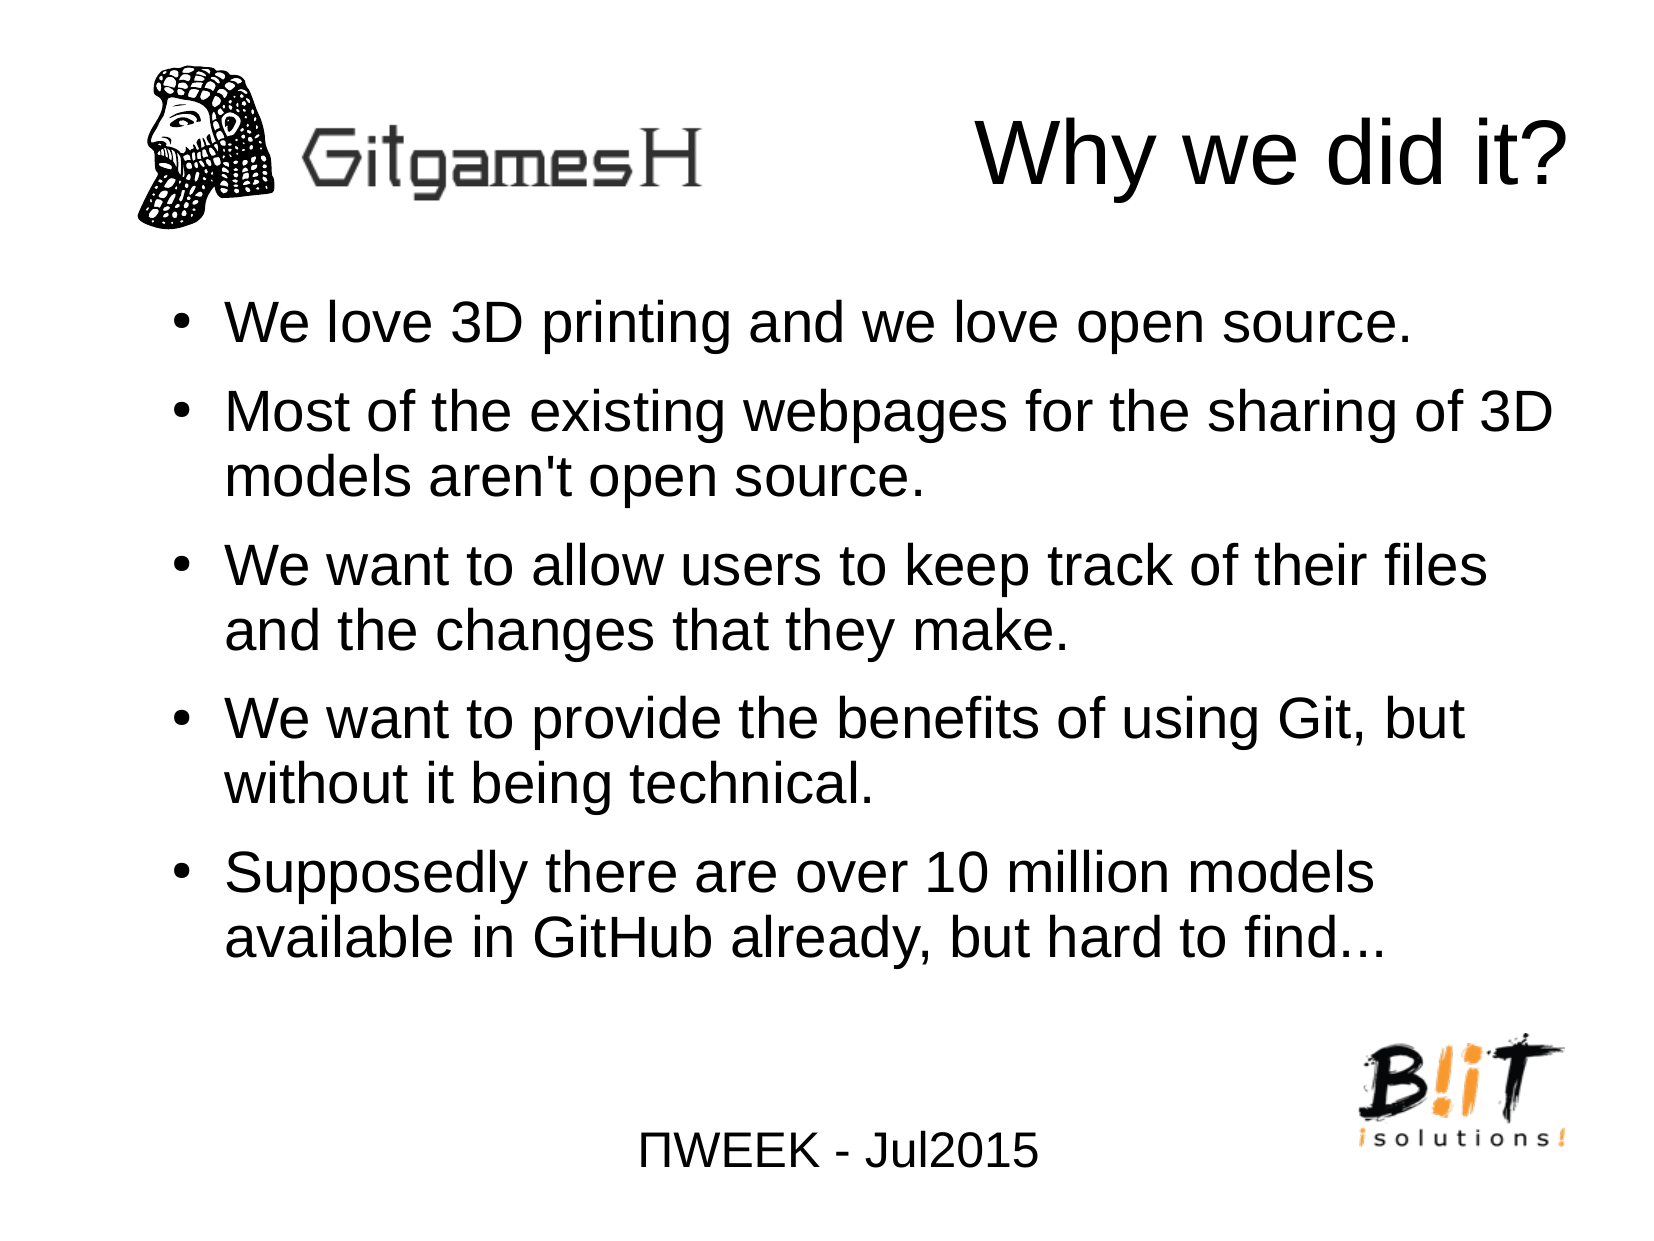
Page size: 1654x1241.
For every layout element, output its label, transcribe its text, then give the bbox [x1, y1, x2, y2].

list ΠWEEK - Jul2015 [59, 1122, 1548, 1182]
picture [1358, 1033, 1565, 1152]
picture [118, 59, 709, 237]
title Why we did it? [82, 49, 1571, 257]
list We love 3D printing and we love open source. Most of the existing webpages for the sharing of 3D models aren't open source. We want to allow users to keep track of their files and the changes that they make. We want to provide the benefits of using Git, but without it being technical. Supposedly there are over 10 million models available in GitHub already, but hard to find... [82, 290, 1571, 1109]
